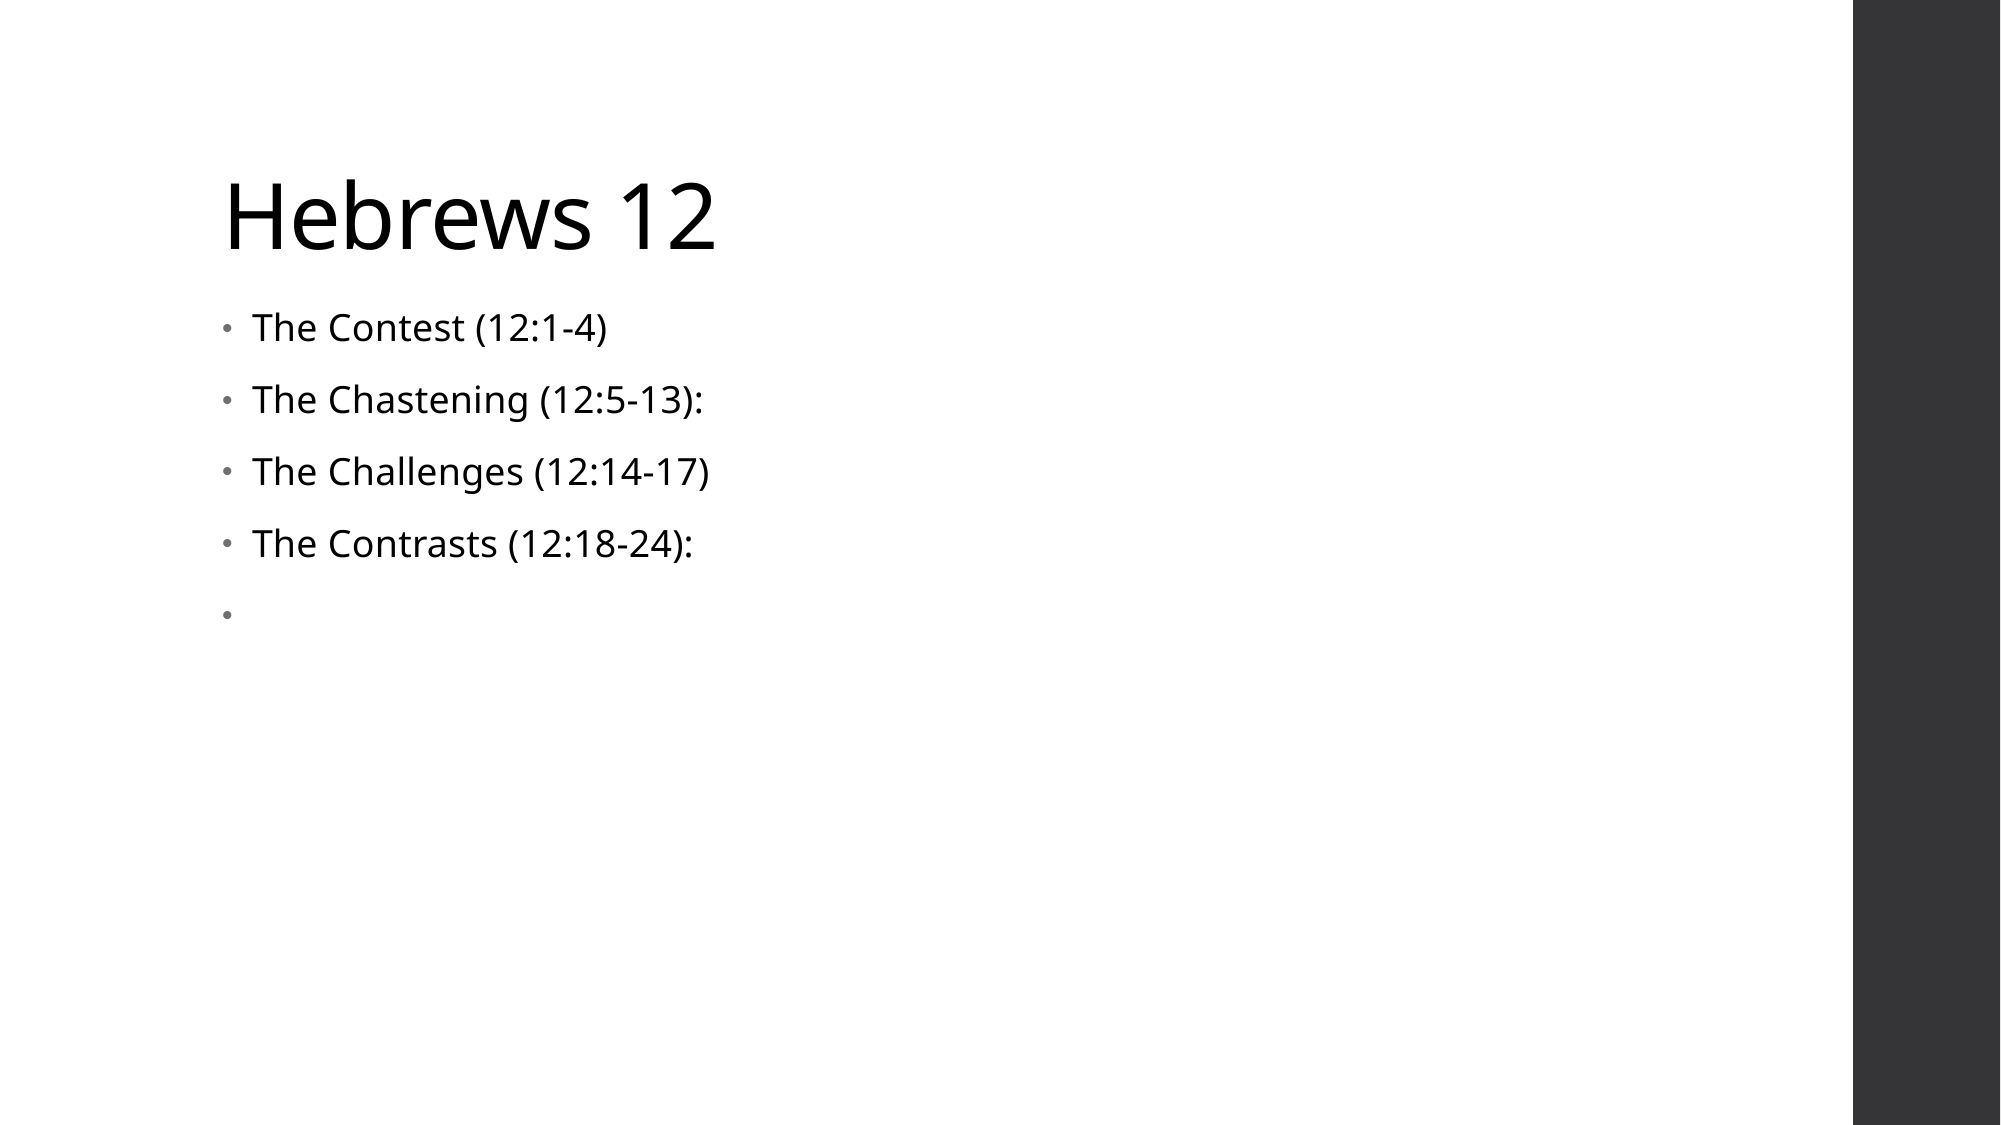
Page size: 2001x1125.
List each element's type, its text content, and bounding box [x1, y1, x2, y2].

list The Contest (12:1-4) The Chastening (12:5-13): The Challenges (12:14-17) The Contrasts (12:18-24): [206, 299, 1617, 1014]
title Hebrews 12 [206, 60, 1797, 278]
